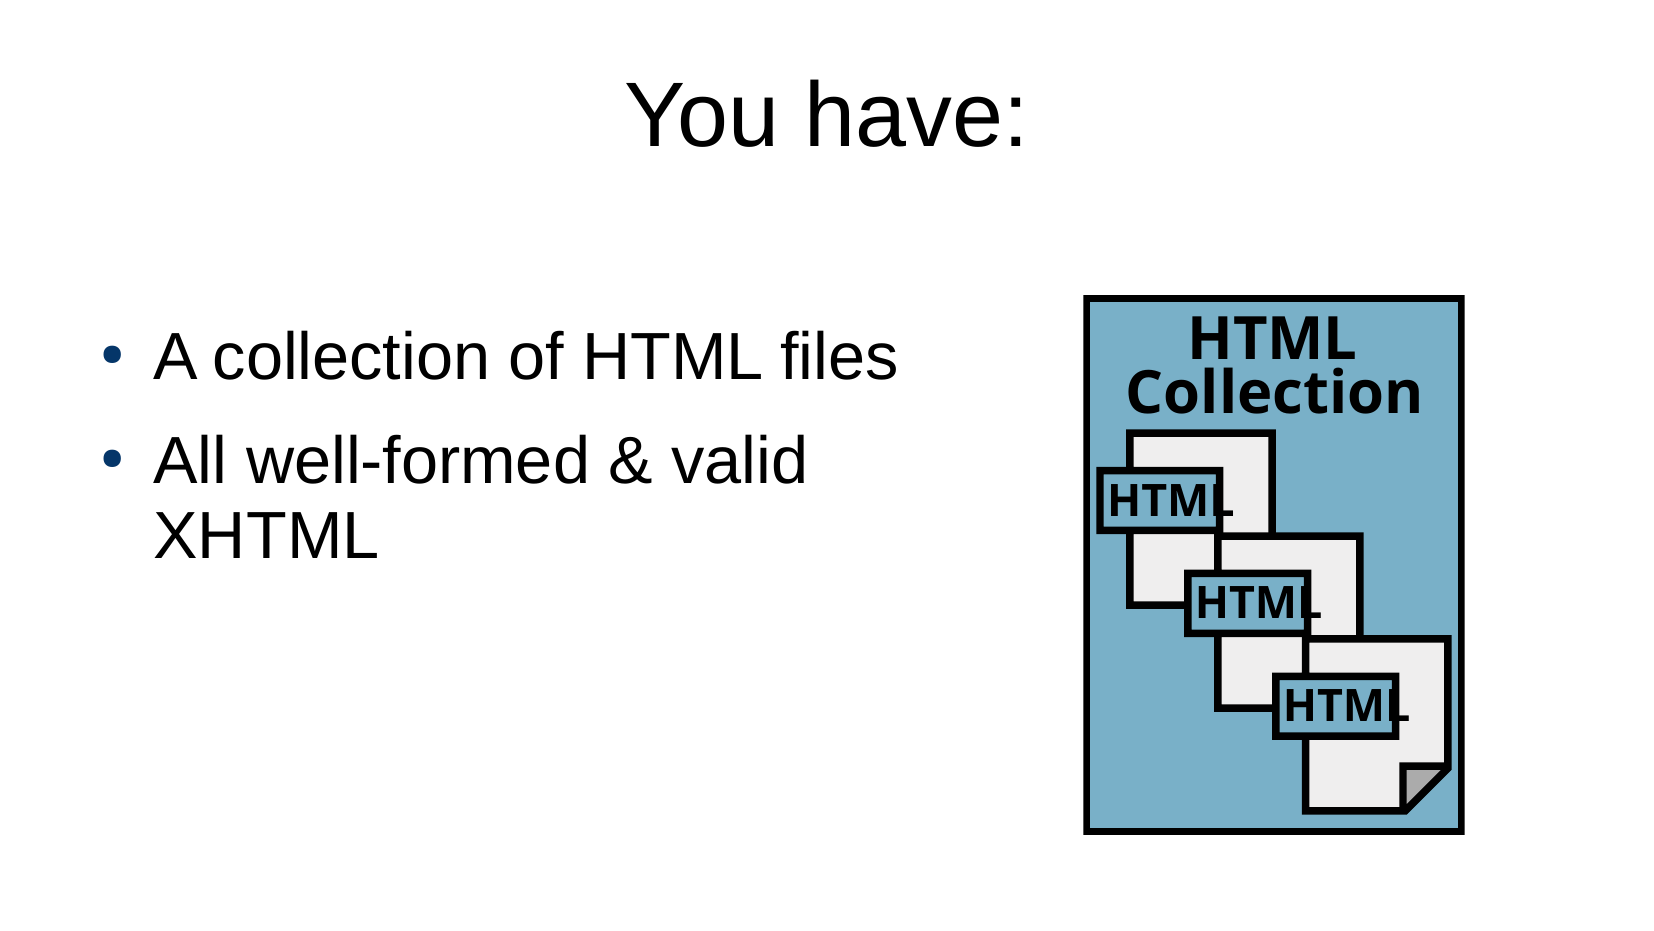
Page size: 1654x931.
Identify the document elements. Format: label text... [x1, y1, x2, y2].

title You have: [82, 37, 1571, 193]
list A collection of HTML files All well-formed & valid XHTML [82, 318, 993, 758]
picture [1083, 295, 1465, 836]
